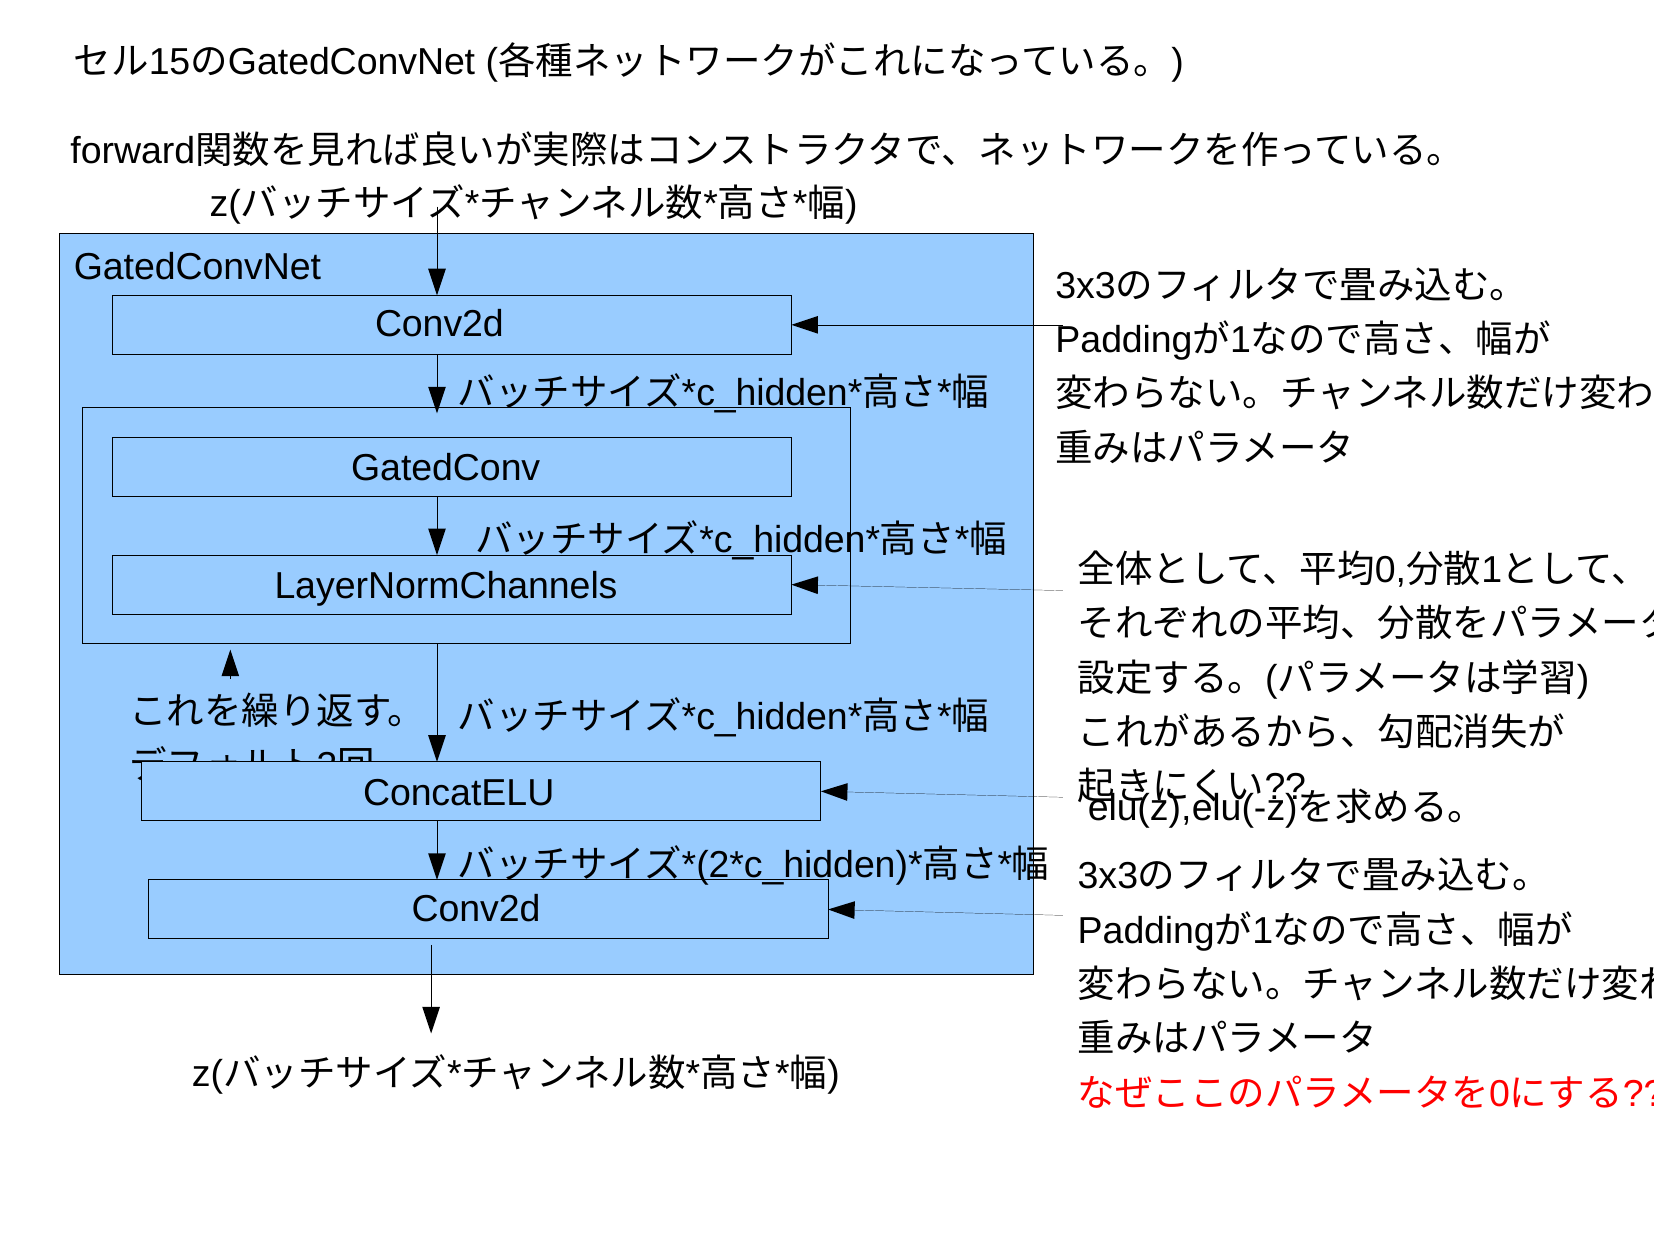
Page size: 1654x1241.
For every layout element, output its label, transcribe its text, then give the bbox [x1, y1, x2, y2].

text_box forward関数を見れば良いが実際はコンストラクタで、ネットワークを作っている。 [55, 112, 1335, 170]
text_box ConcatELU [348, 763, 570, 821]
text_box バッチサイズ*c_hidden*高さ*幅 [442, 354, 976, 412]
text_box セル15のGatedConvNet (各種ネットワークがこれになっている。) [59, 23, 1117, 81]
text_box LayerNormChannels [259, 557, 632, 615]
text_box バッチサイズ*c_hidden*高さ*幅 [442, 679, 976, 737]
text_box これを繰り返す。 デフォルト3回。 [114, 673, 408, 768]
text_box 3x3のフィルタで畳み込む。 Paddingが1なので高さ、幅が 変わらない。チャンネル数だけ変わる 重みはパラメータ [1040, 247, 1654, 422]
text_box z(バッチサイズ*チャンネル数*高さ*幅) [194, 165, 827, 223]
text_box GatedConvNet [59, 238, 337, 296]
text_box バッチサイズ*c_hidden*高さ*幅 [460, 501, 994, 559]
text_box elu(z),elu(-z)を求める。 [1073, 769, 1477, 827]
text_box [59, 233, 1034, 975]
text_box [438, 868, 442, 879]
text_box 全体として、平均0,分散1として、 それぞれの平均、分散をパラメータで 設定する。(パラメータは学習) これがあるから、勾配消失が 起きにくい?? [1062, 531, 1654, 748]
text_box 3x3のフィルタで畳み込む。 Paddingが1なので高さ、幅が 変わらない。チャンネル数だけ変わる 重みはパラメータ なぜここのパラメータを0にする?? [1062, 837, 1654, 1054]
text_box GatedConv [336, 439, 556, 497]
text_box バッチサイズ*(2*c_hidden)*高さ*幅 [442, 826, 1036, 884]
text_box Conv2d [360, 295, 519, 353]
text_box z(バッチサイズ*チャンネル数*高さ*幅) [177, 1035, 809, 1093]
text_box [83, 408, 850, 643]
text_box Conv2d [396, 879, 556, 937]
